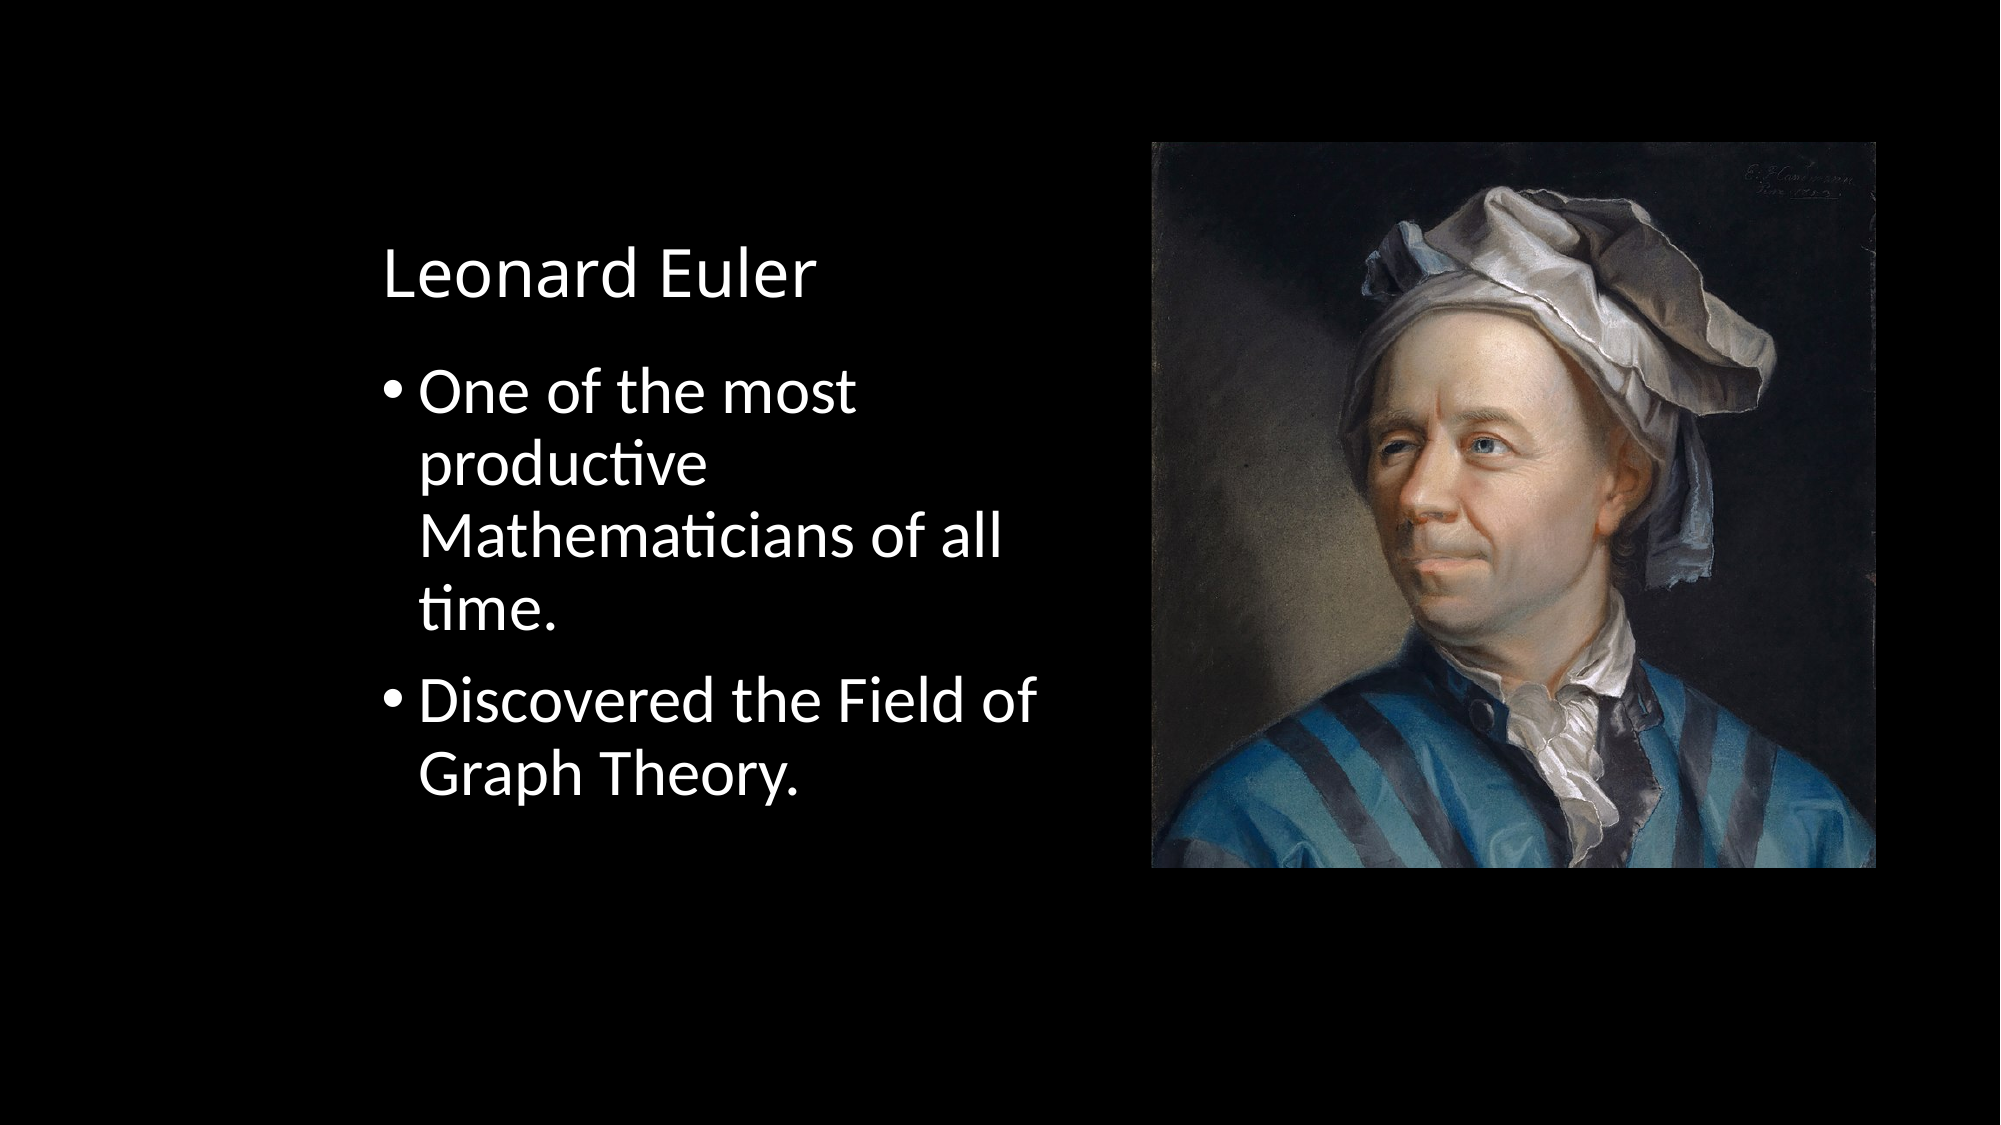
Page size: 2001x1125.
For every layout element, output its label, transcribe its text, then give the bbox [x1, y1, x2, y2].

title Leonard Euler [366, 103, 1099, 320]
list One of the most productive Mathematicians of all time. Discovered the Field of Graph Theory. [366, 348, 1099, 1013]
picture [1151, 142, 1876, 868]
